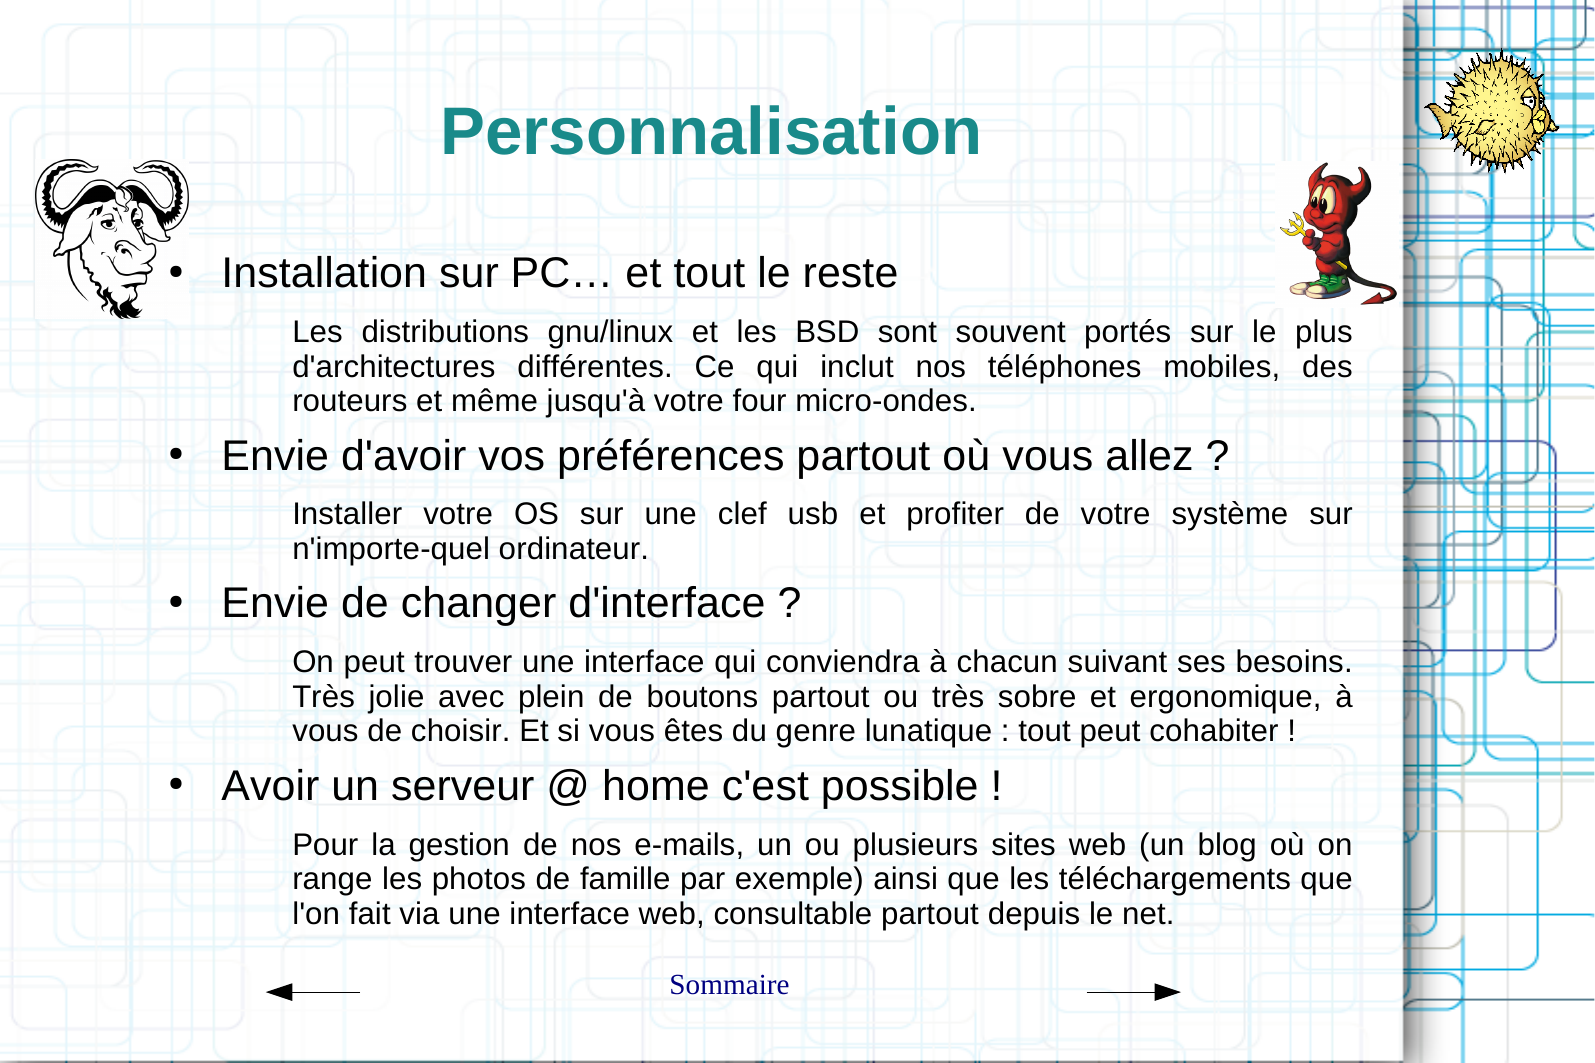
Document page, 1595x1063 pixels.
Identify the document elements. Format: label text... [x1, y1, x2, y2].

title Personnalisation [56, 42, 1367, 220]
picture [0, 0, 1595, 1063]
list Installation sur PC… et tout le reste Les distributions gnu/linux et les BSD sont souvent portés sur le plus d'architectures différentes. Ce qui inclut nos téléphones mobiles, des routeurs et même jusqu'à votre four micro-ondes. Envie d'avoir vos préférences partout où vous allez ? Installer votre OS sur une clef usb et profiter de votre système sur n'importe-quel ordinateur. Envie de changer d'interface ? On peut trouver une interface qui conviendra à chacun suivant ses besoins. Très jolie avec plein de boutons partout ou très sobre et ergonomique, à vous de choisir. Et si vous êtes du genre lunatique : tout peut cohabiter ! Avoir un serveur @ home c'est possible ! Pour la gestion de nos e-mails, un ou plusieurs sites web (un blog où on range les photos de famille par exemple) ainsi que les téléchargements que l'on fait via une interface web, consultable partout depuis le net. [79, 248, 1367, 951]
